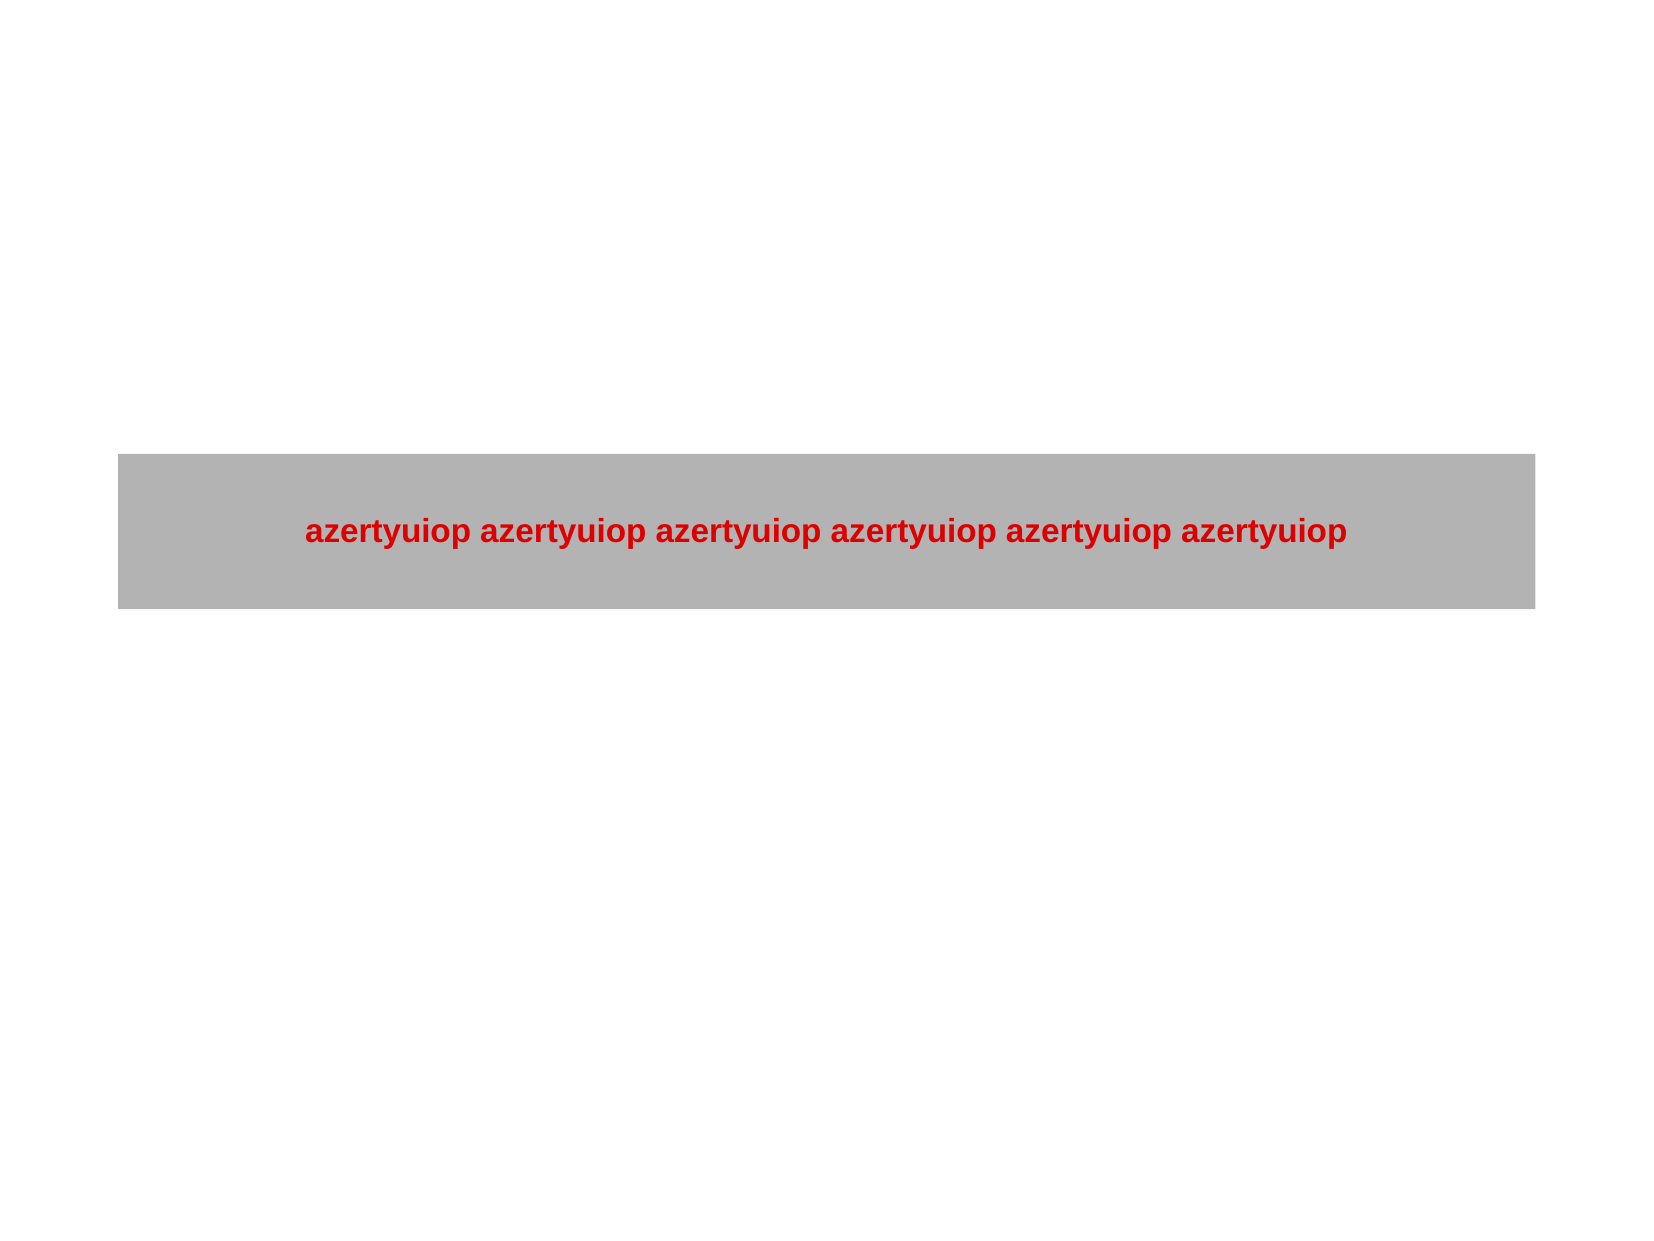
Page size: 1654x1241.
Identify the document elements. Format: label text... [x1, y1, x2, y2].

text_box azertyuiop azertyuiop azertyuiop azertyuiop azertyuiop azertyuiop [118, 472, 1536, 591]
